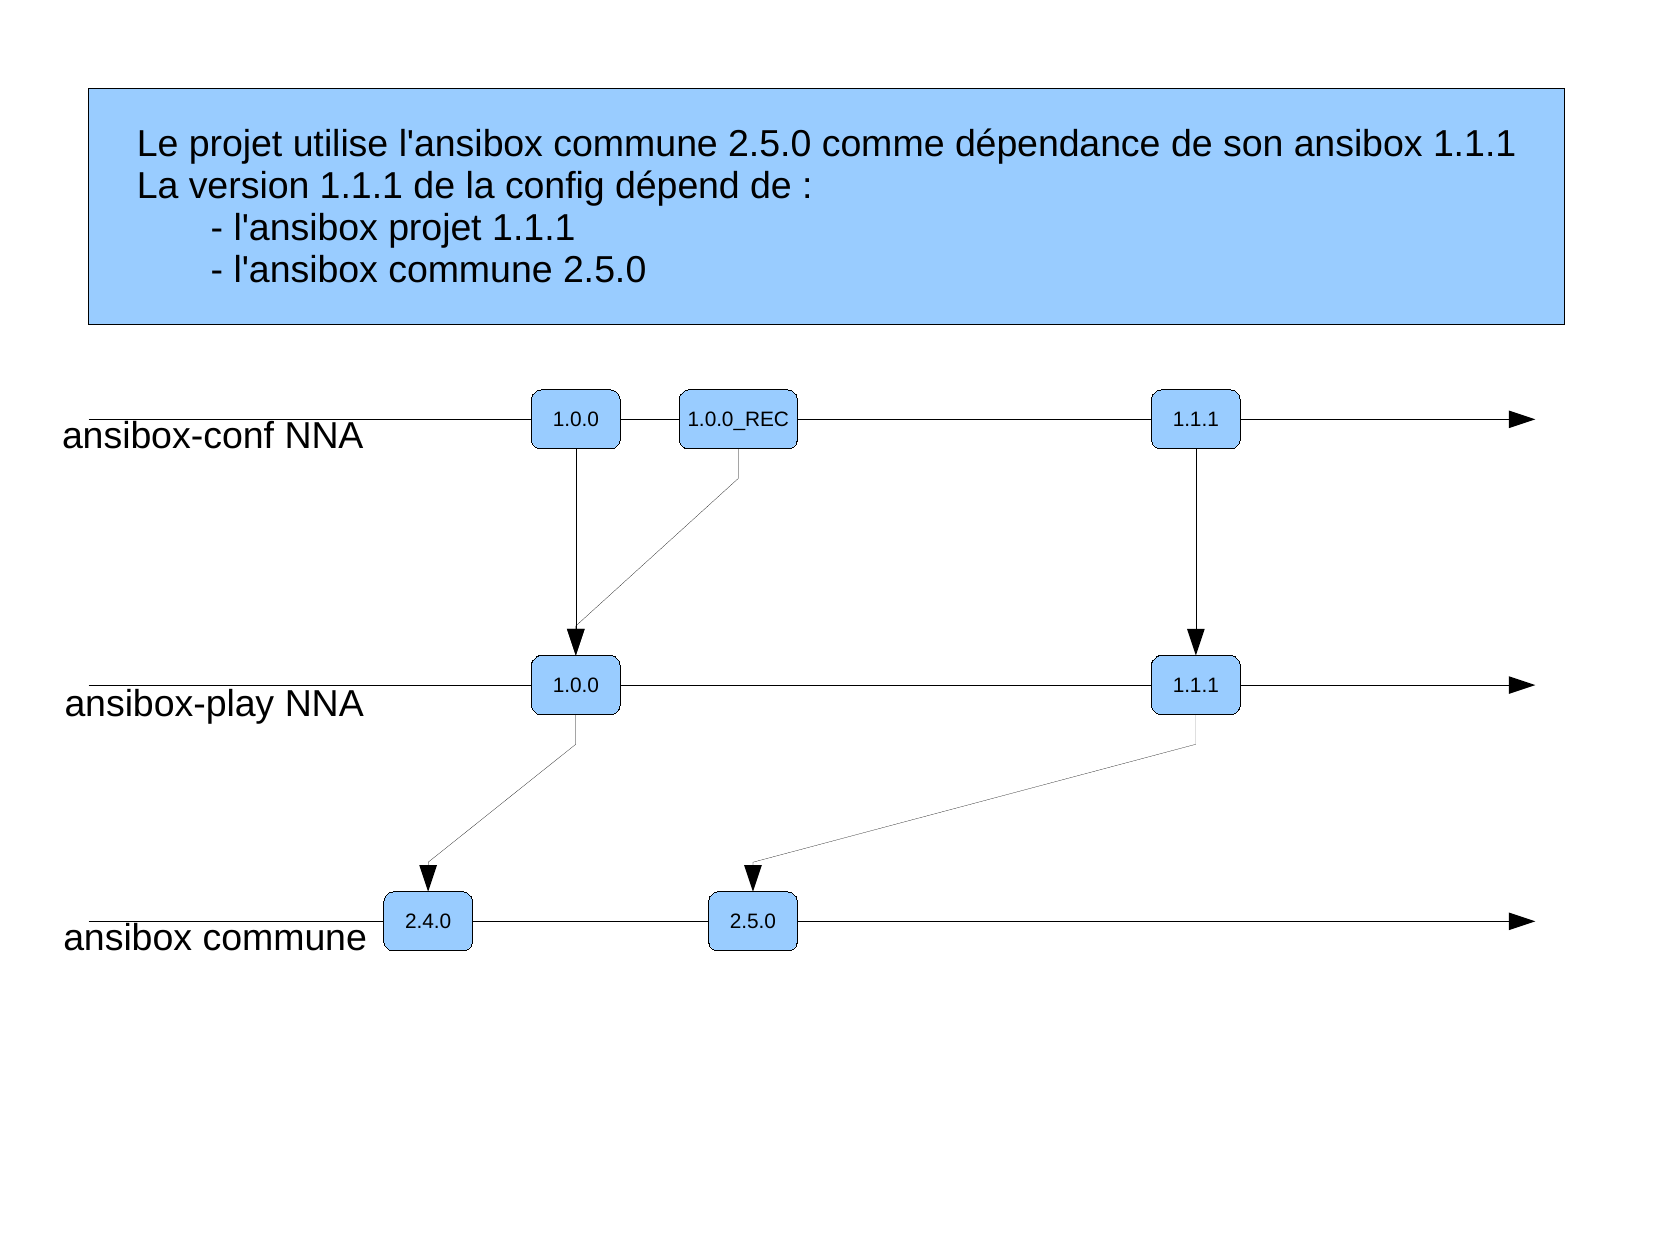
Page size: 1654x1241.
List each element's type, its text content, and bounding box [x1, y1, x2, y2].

text_box 1.0.0 [531, 655, 621, 715]
text_box ansibox commune [48, 909, 382, 967]
text_box 1.0.0 [531, 389, 621, 449]
text_box 2.4.0 [383, 891, 473, 951]
text_box 1.0.0_REC [679, 389, 798, 449]
text_box Le projet utilise l'ansibox commune 2.5.0 comme dépendance de son ansibox 1.1.1 La version 1.1.1 de la config dépend de : - l'ansibox projet 1.1.1 - l'ansibox commune 2.5.0 [88, 88, 1565, 325]
text_box 2.5.0 [708, 891, 798, 951]
text_box 1.1.1 [1151, 389, 1241, 449]
text_box 1.1.1 [1151, 655, 1241, 715]
text_box ansibox-conf NNA [47, 407, 379, 465]
text_box ansibox-play NNA [49, 675, 378, 733]
